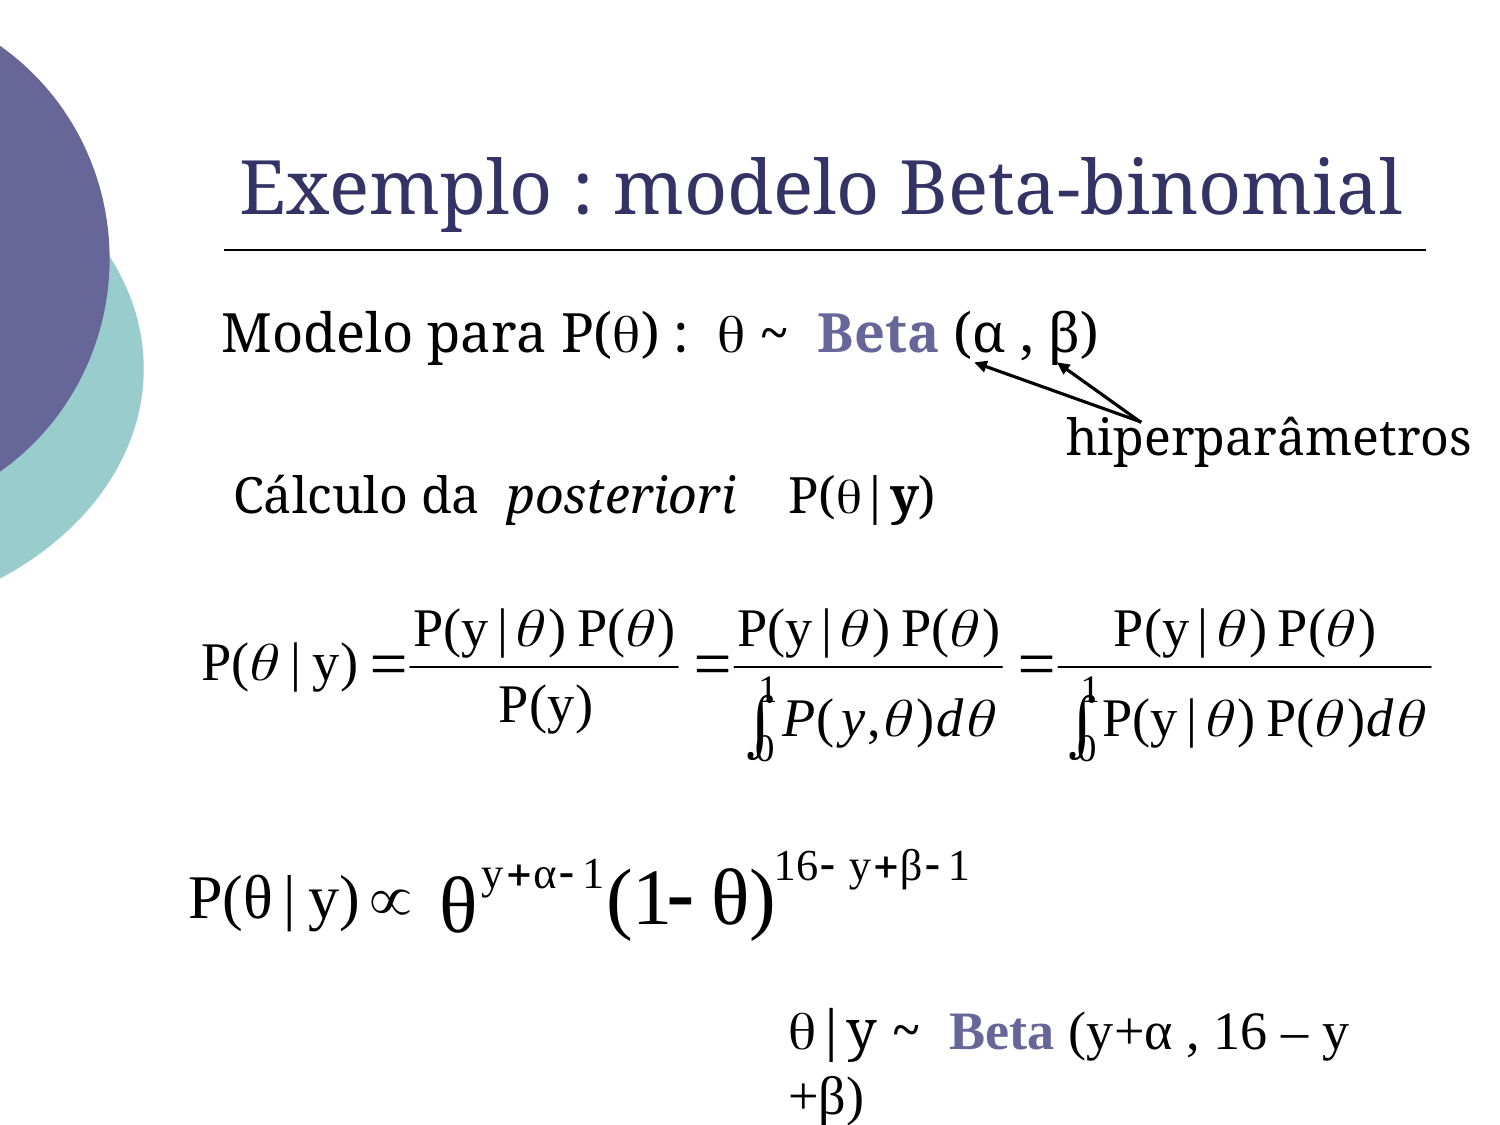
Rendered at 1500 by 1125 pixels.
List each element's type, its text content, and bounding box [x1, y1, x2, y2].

chart [194, 595, 1441, 774]
chart [180, 834, 975, 954]
text_box Modelo para P() :  ~ Beta (α , β) [206, 290, 1471, 381]
text_box |y ~ Beta (y+α , 16 – y +β) [773, 987, 1447, 1125]
text_box Cálculo da posteriori P(|y) [218, 456, 1412, 532]
text_box hiperparâmetros [1079, 397, 1123, 413]
title Exemplo : modelo Beta-binomial [224, 49, 1425, 237]
text_box hiperparâmetros [1051, 397, 1500, 474]
